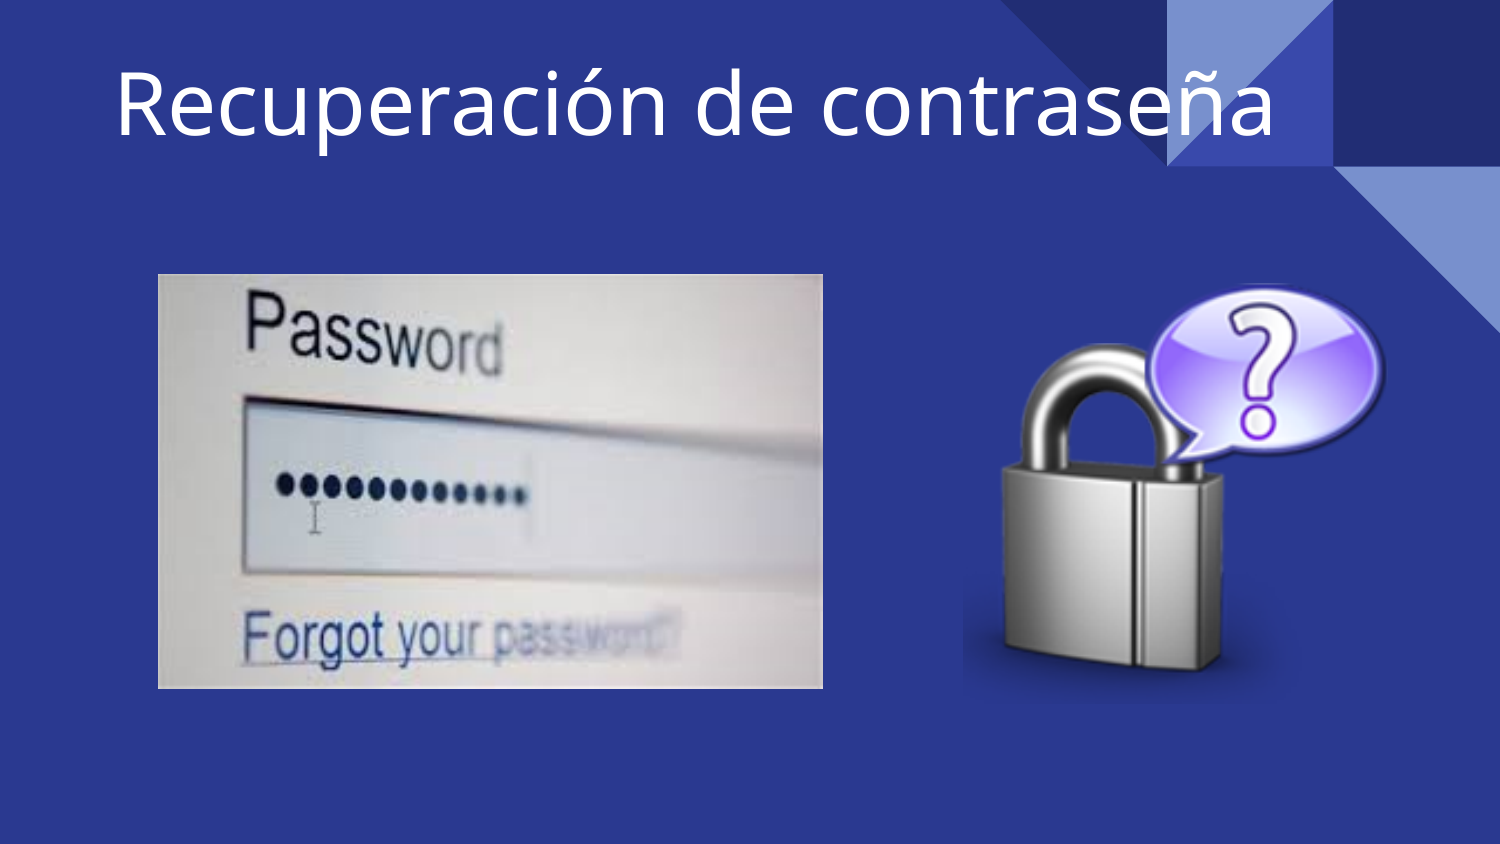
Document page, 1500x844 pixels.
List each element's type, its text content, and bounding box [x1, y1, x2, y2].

picture [963, 260, 1408, 704]
title Recuperación de contraseña [98, 21, 1447, 168]
picture [158, 274, 823, 689]
